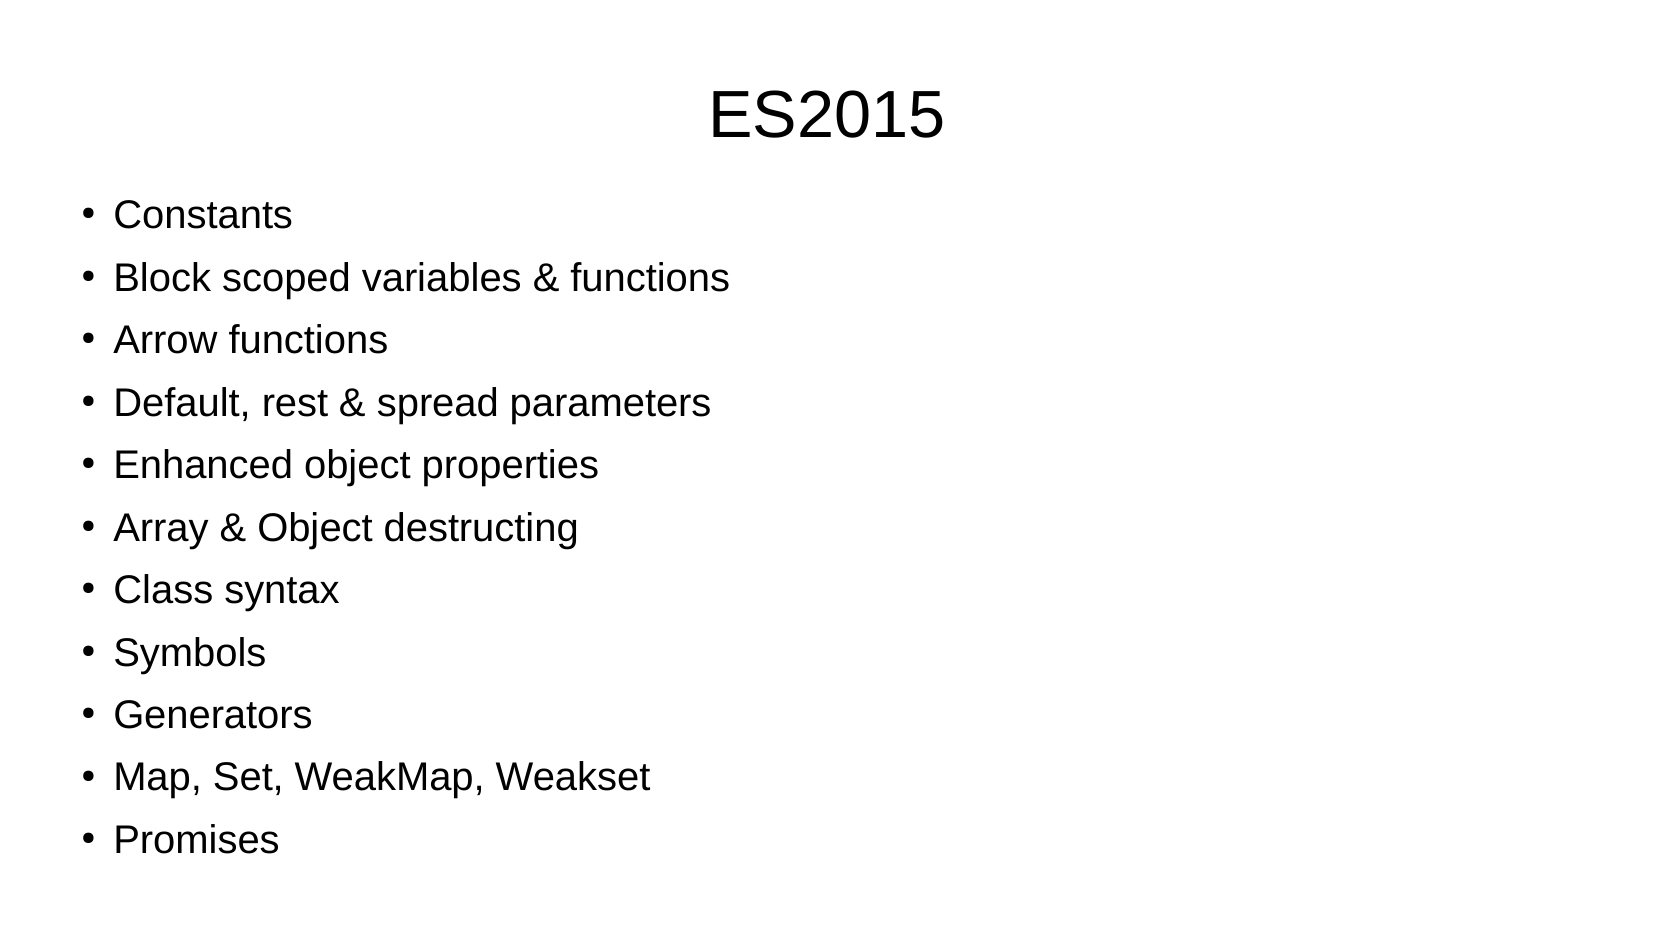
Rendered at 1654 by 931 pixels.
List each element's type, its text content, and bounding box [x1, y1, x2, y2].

list Constants Block scoped variables & functions Arrow functions Default, rest & spread parameters Enhanced object properties Array & Object destructing Class syntax Symbols Generators Map, Set, WeakMap, Weakset Promises [70, 192, 1559, 863]
title ES2015 [82, 37, 1571, 193]
